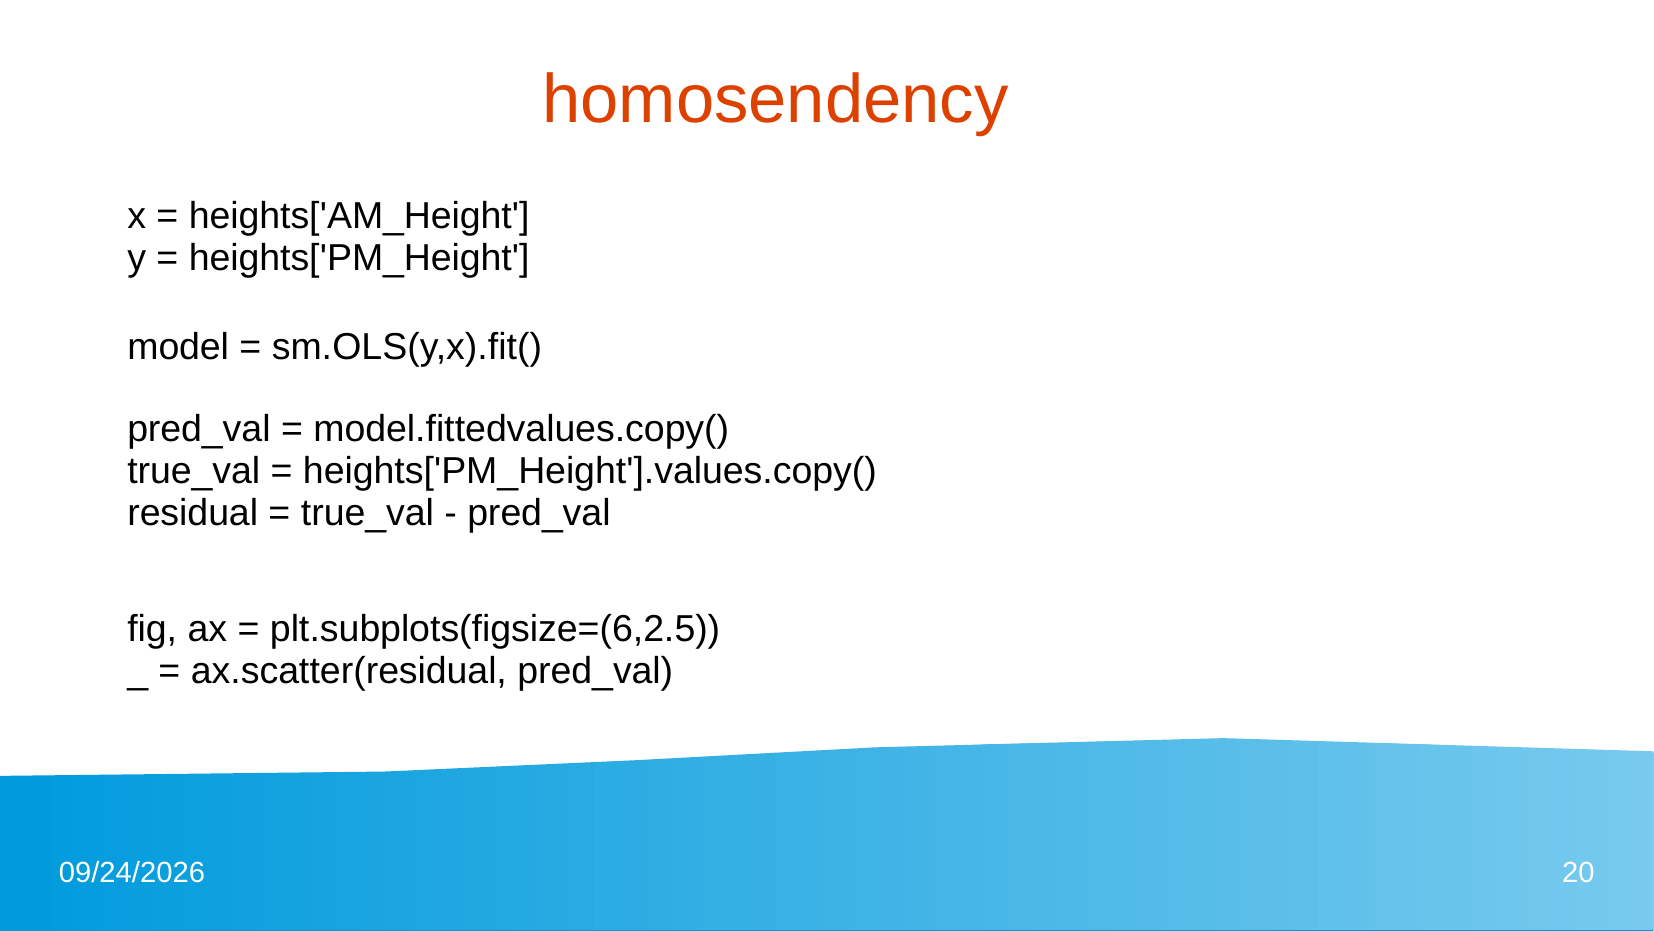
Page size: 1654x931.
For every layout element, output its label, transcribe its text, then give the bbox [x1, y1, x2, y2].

text_box model = sm.OLS(y,x).fit() [112, 318, 558, 376]
text_box x = heights['AM_Height'] y = heights['PM_Height'] [112, 187, 563, 287]
text_box pred_val = model.fittedvalues.copy() true_val = heights['PM_Height'].values.copy() residual = true_val - pred_val [112, 400, 893, 542]
title homosendency [37, 10, 1514, 188]
text_box fig, ax = plt.subplots(figsize=(6,2.5)) _ = ax.scatter(residual, pred_val) [112, 600, 736, 699]
